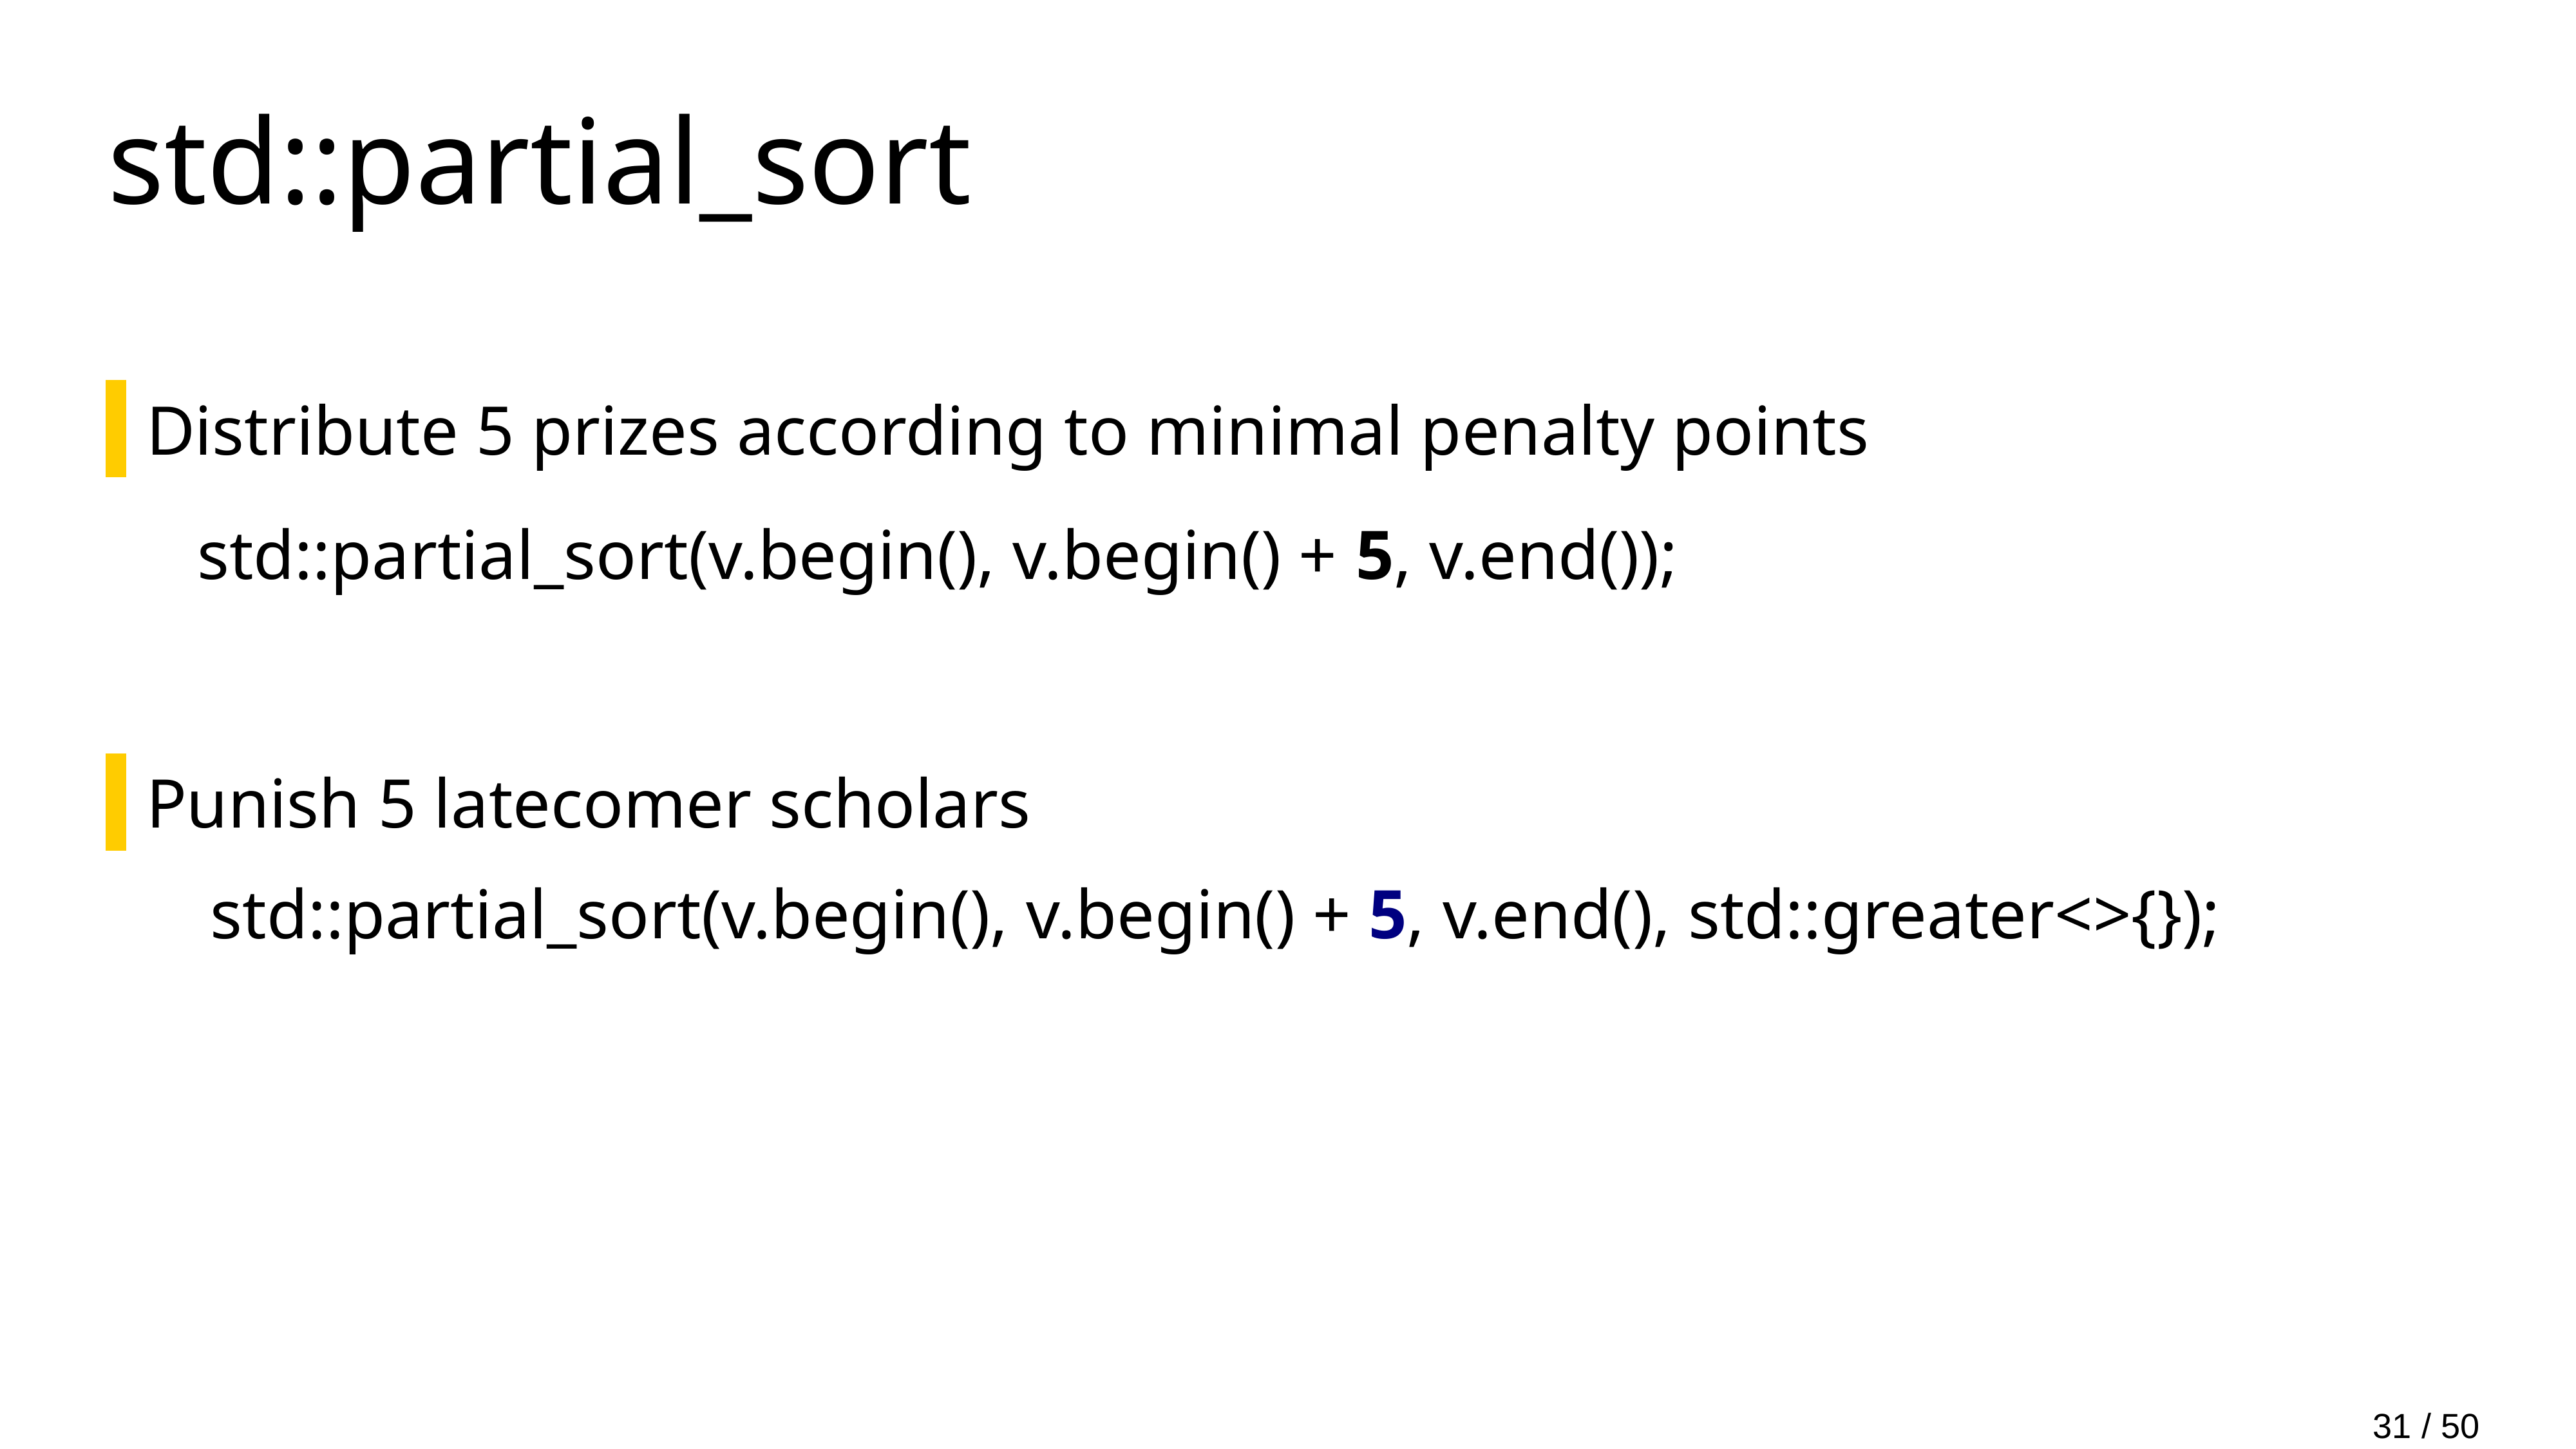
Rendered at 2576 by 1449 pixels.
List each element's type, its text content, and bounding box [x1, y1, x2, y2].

text_box <number> / 50 [2363, 1402, 2576, 1449]
text_box Distribute 5 prizes according to minimal penalty points std::partial_sort(v.begin(), v.begin() + 5, v.end()); Punish 5 latecomer scholars std::partial_sort(v.begin(), v.begin() + 5, v.end(), std::greater<>{}); [96, 364, 2512, 1419]
title std::partial_sort [108, 80, 2468, 242]
